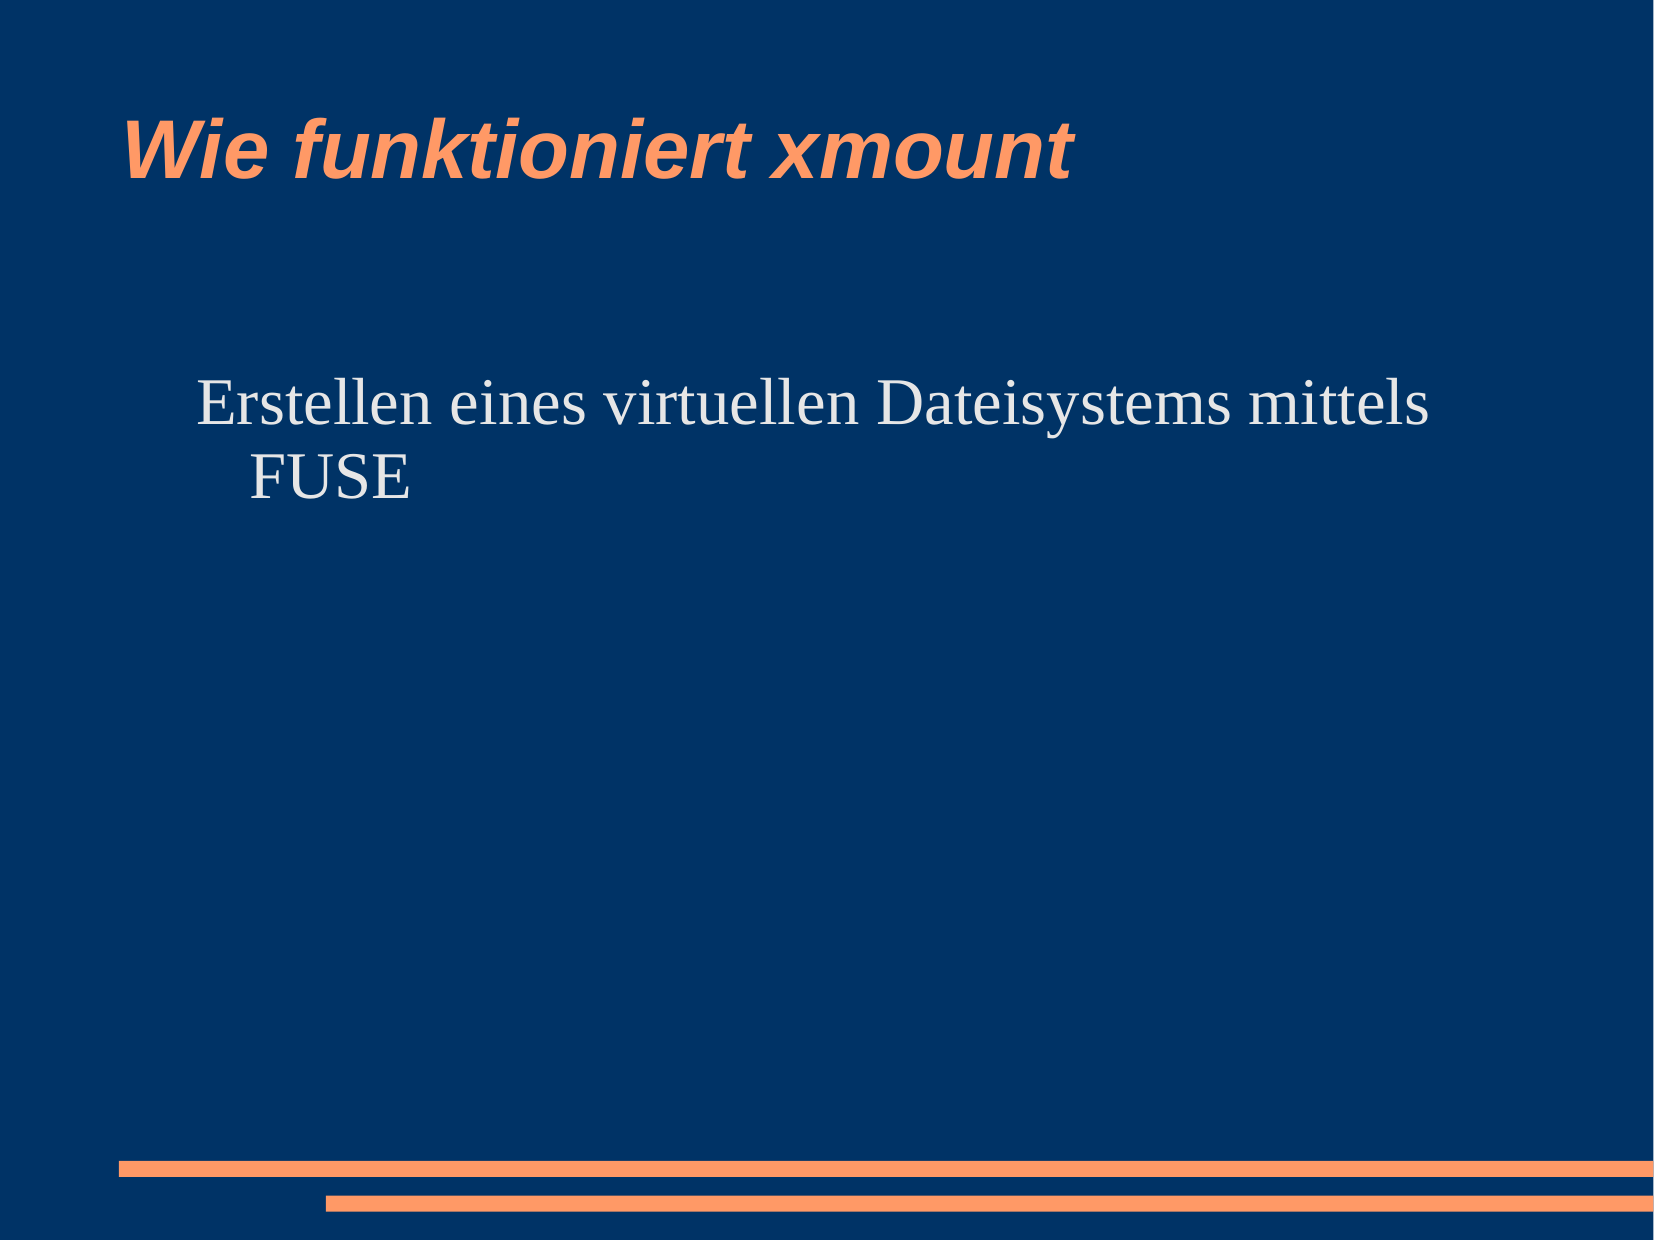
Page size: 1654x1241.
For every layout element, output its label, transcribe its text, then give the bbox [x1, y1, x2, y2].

title Wie funktioniert xmount [121, 46, 1534, 254]
list Erstellen eines virtuellen Dateisystems mittels FUSE [178, 364, 1570, 1147]
